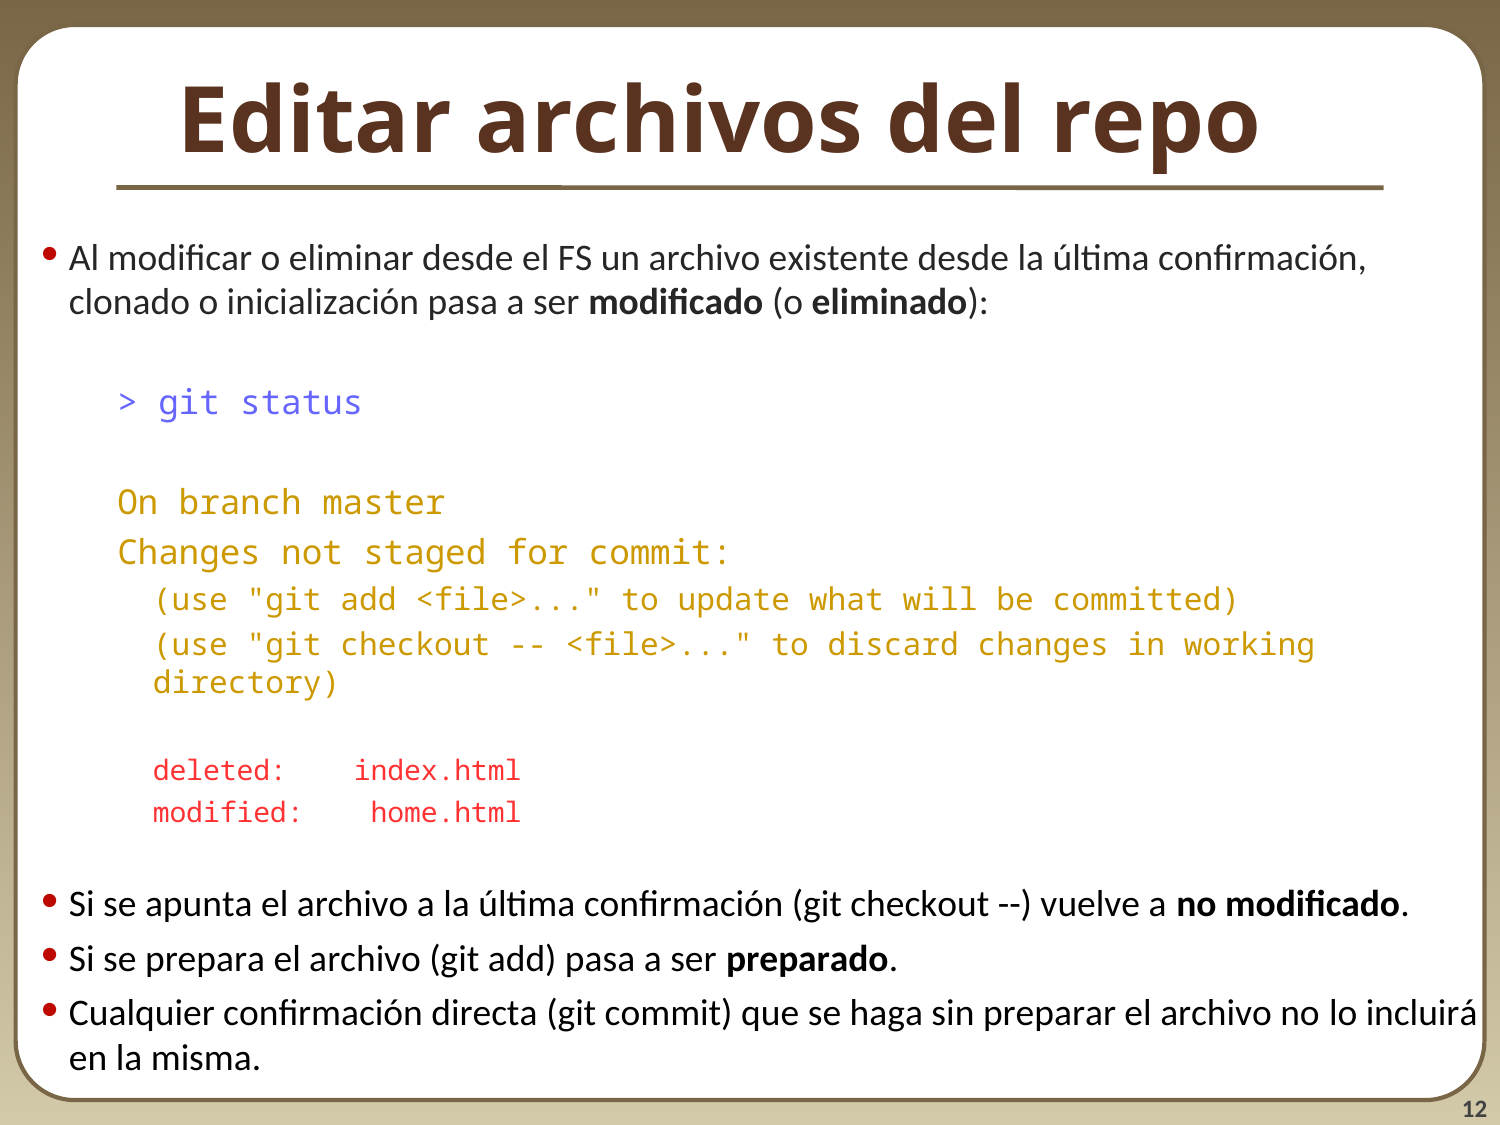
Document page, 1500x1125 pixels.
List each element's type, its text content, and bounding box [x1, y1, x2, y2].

title Editar archivos del repo [0, 22, 1471, 211]
list Al modificar o eliminar desde el FS un archivo existente desde la última confirmación, clonado o inicialización pasa a ser modificado (o eliminado): > git status On branch master Changes not staged for commit: (use "git add <file>..." to update what will be committed) (use "git checkout -- <file>..." to discard changes in working directory) deleted: index.html modified: home.html Si se apunta el archivo a la última confirmación (git checkout --) vuelve a no modificado. Si se prepara el archivo (git add) pasa a ser preparado. Cualquier confirmación directa (git commit) que se haga sin preparar el archivo no lo incluirá en la misma. [0, 224, 1498, 1093]
